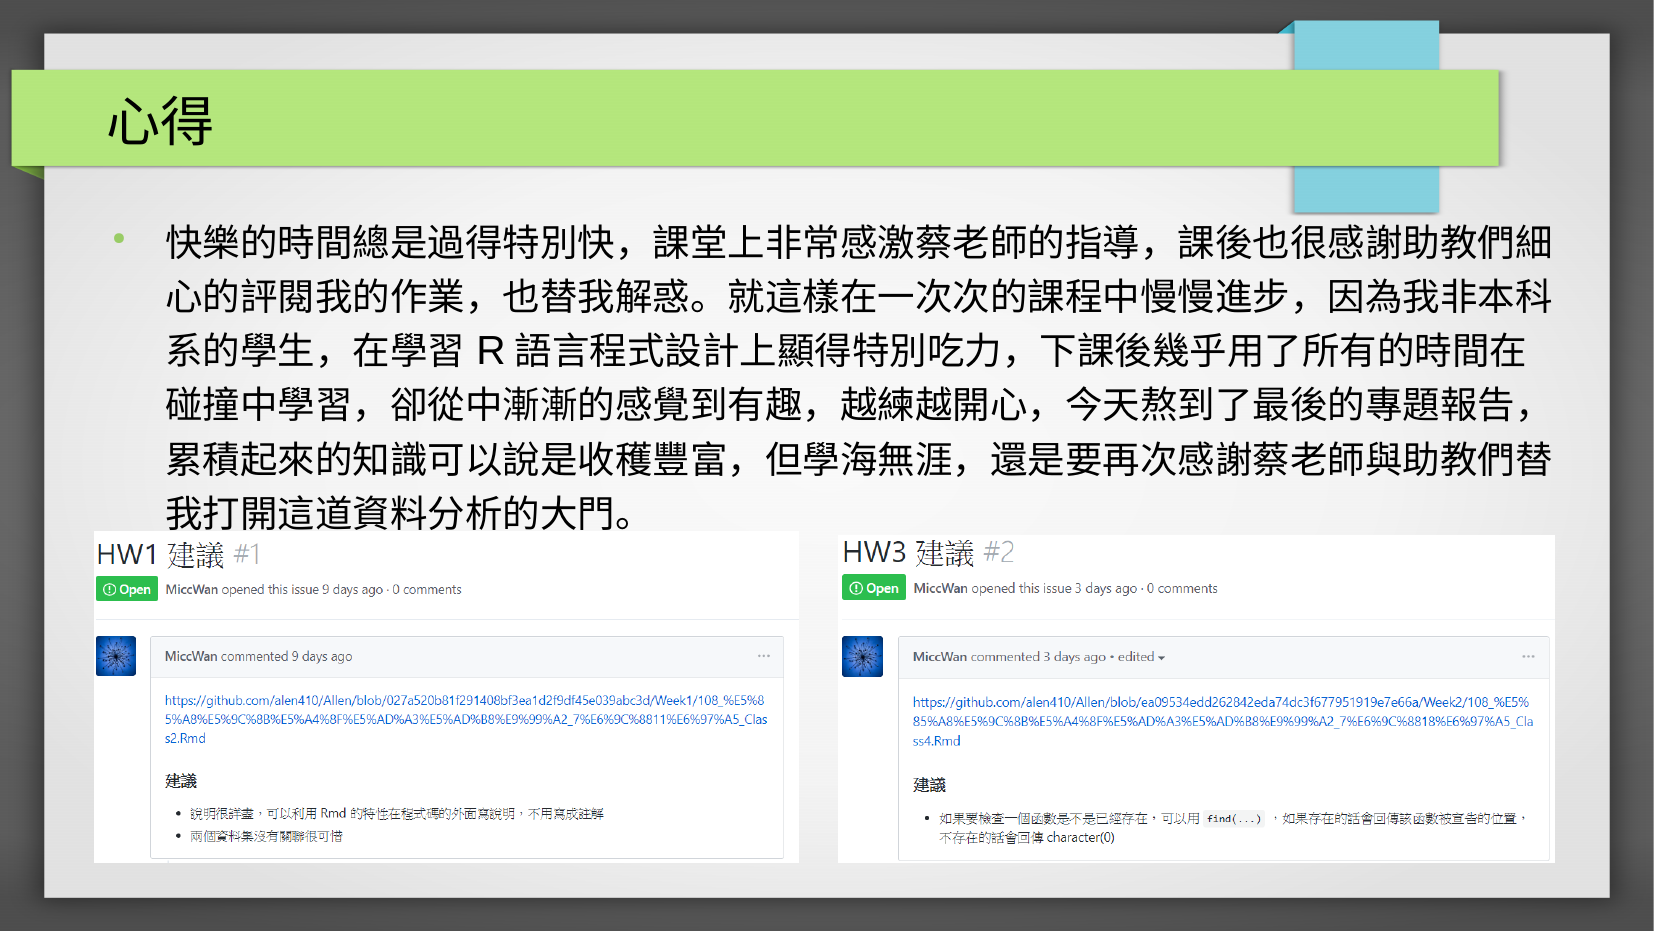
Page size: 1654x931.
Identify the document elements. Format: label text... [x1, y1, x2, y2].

title 心得 [106, 70, 1501, 166]
list 快樂的時間總是過得特別快，課堂上非常感激蔡老師的指導，課後也很感謝助教們細心的評閱我的作業，也替我解惑。就這樣在一次次的課程中慢慢進步，因為我非本科系的學生，在學習R語言程式設計上顯得特別吃力，下課後幾乎用了所有的時間在碰撞中學習，卻從中漸漸的感覺到有趣，越練越開心，今天熬到了最後的專題報告，累積起來的知識可以說是收穫豐富，但學海無涯，還是要再次感謝蔡老師與助教們替我打開這道資料分析的大門。 [94, 212, 1560, 745]
picture [0, 0, 1654, 931]
